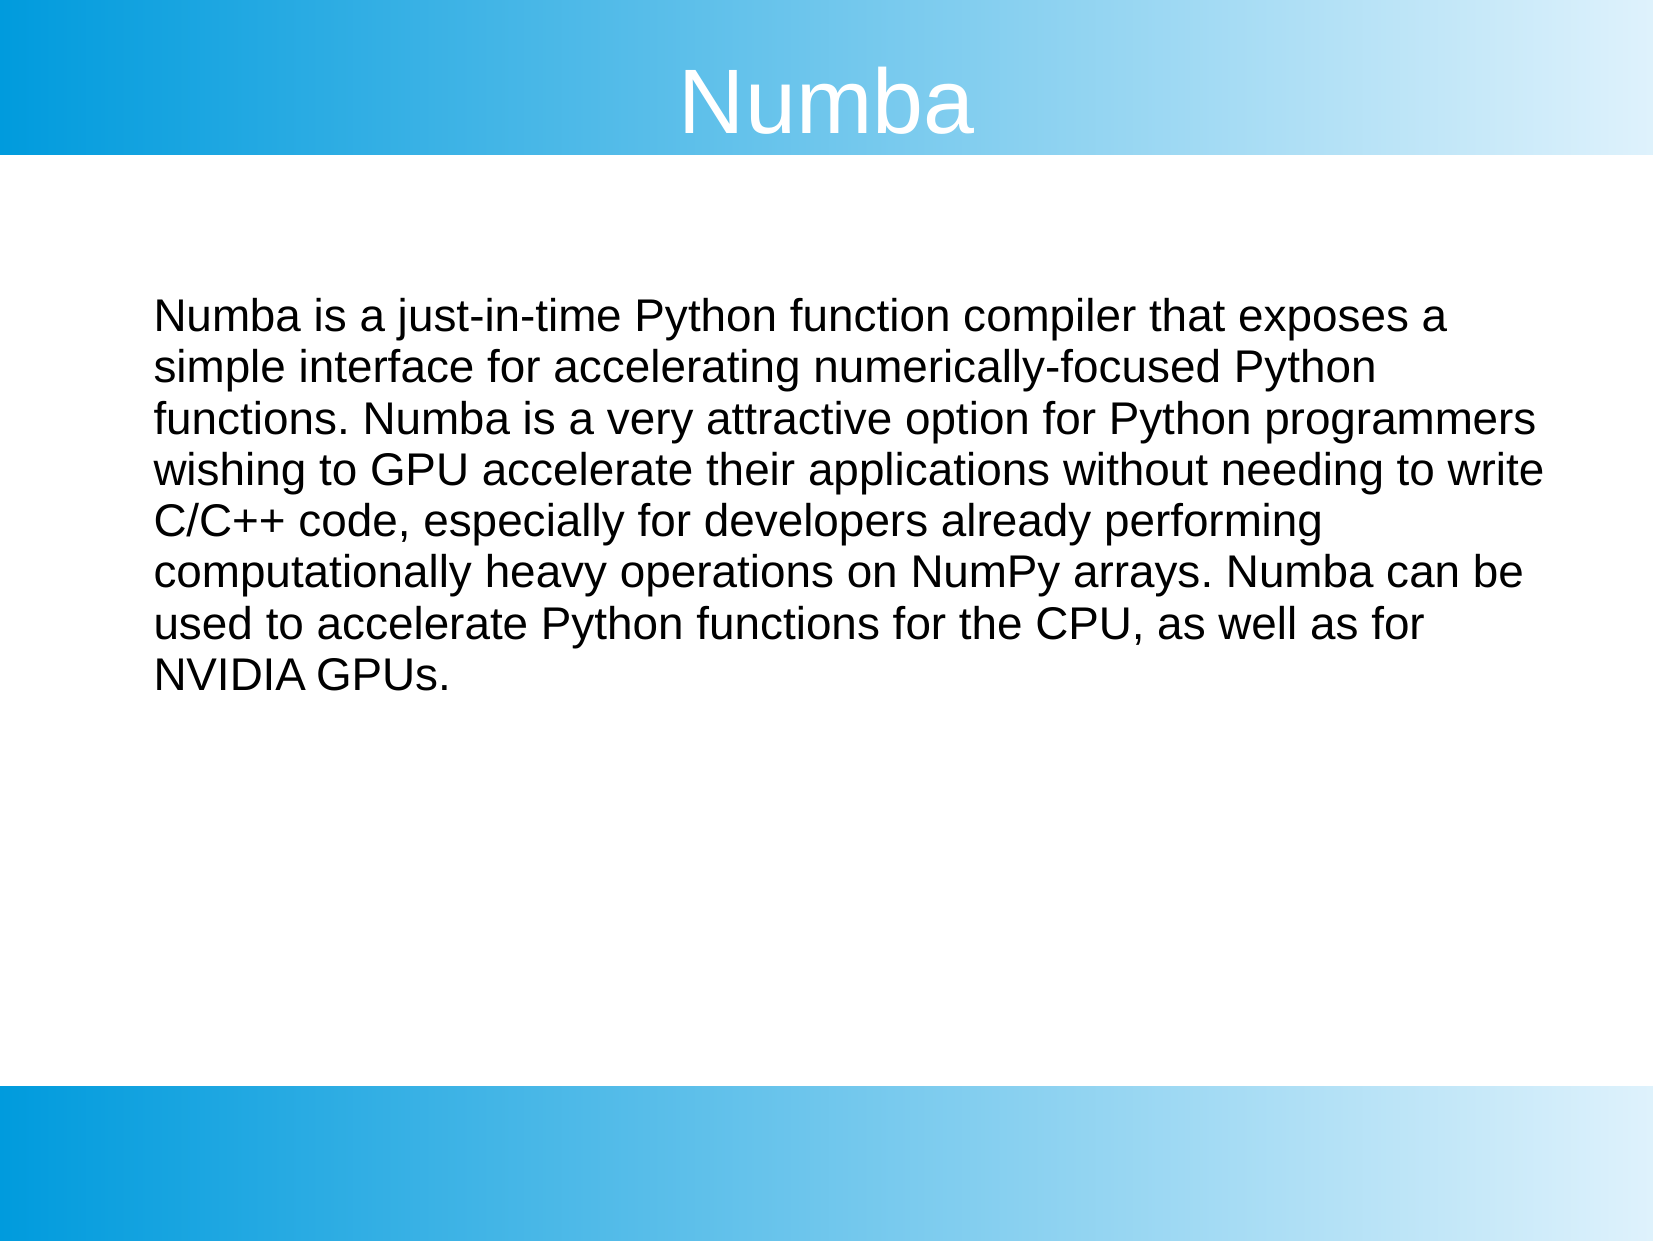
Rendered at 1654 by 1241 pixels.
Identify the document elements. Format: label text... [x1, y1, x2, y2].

list Numba is a just-in-time Python function compiler that exposes a simple interface for accelerating numerically-focused Python functions. Numba is a very attractive option for Python programmers wishing to GPU accelerate their applications without needing to write C/C++ code, especially for developers already performing computationally heavy operations on NumPy arrays. Numba can be used to accelerate Python functions for the CPU, as well as for NVIDIA GPUs. [82, 290, 1571, 1010]
title Numba [82, 49, 1571, 155]
